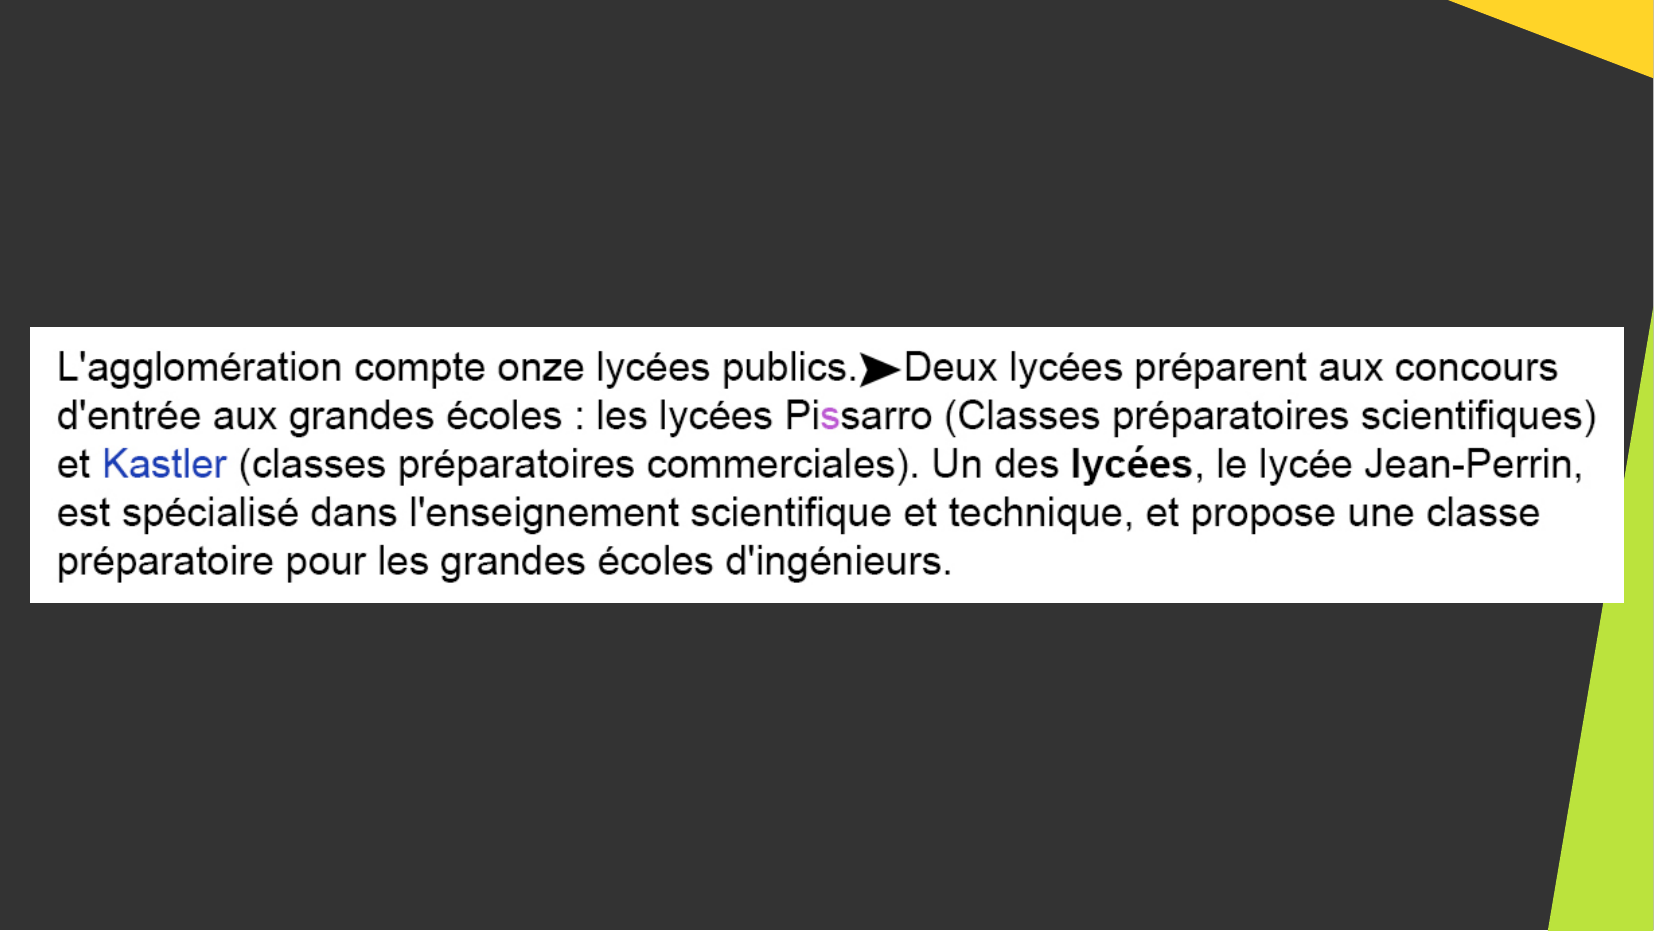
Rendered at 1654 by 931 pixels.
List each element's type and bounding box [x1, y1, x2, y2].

text_box [1447, 0, 1654, 79]
text_box [1547, 302, 1654, 931]
picture [30, 327, 1624, 603]
